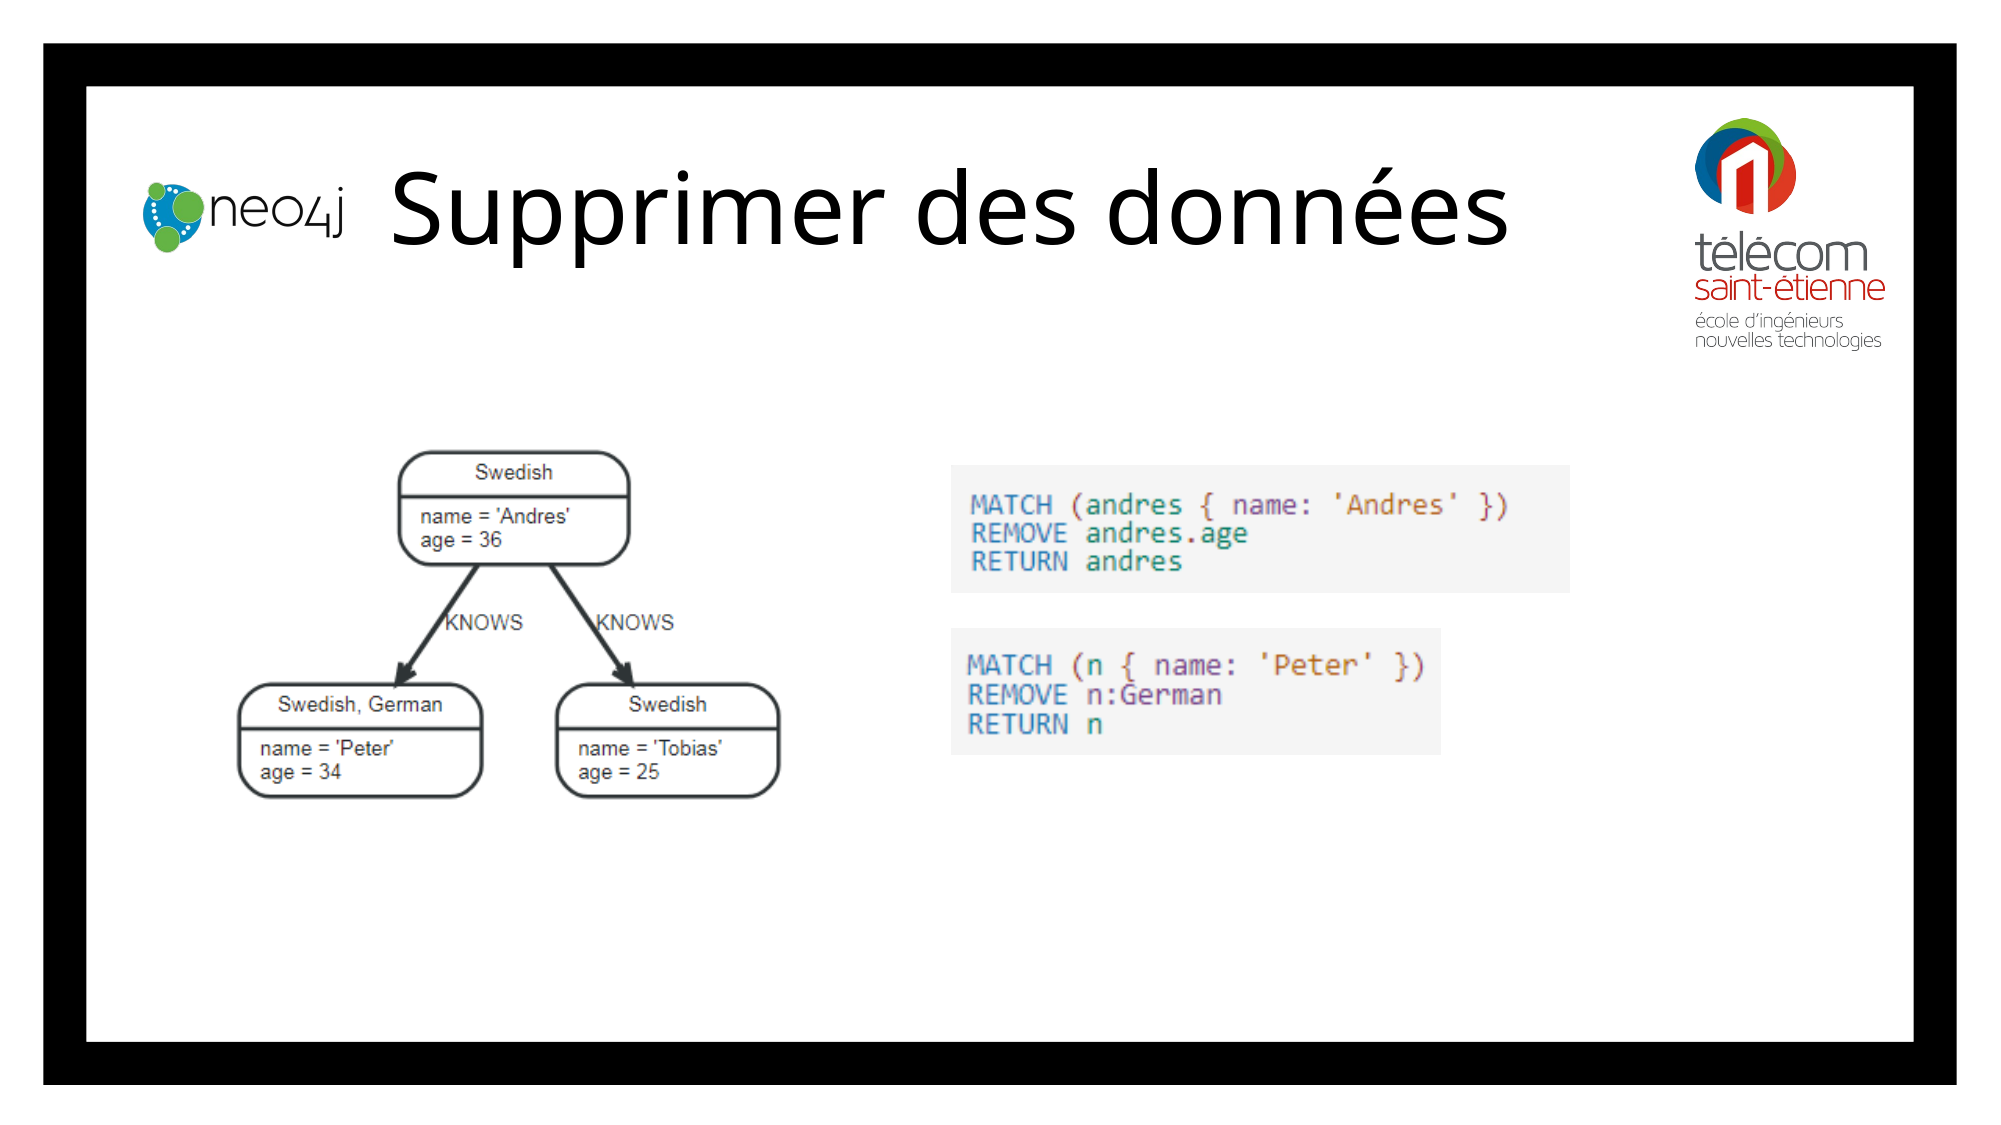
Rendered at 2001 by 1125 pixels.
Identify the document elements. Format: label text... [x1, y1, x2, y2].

picture [951, 628, 1441, 755]
picture [134, 160, 351, 274]
picture [951, 465, 1570, 593]
title Supprimer des données [369, 138, 1849, 304]
picture [1715, 134, 1730, 138]
picture [226, 428, 808, 820]
picture [1695, 118, 1885, 351]
